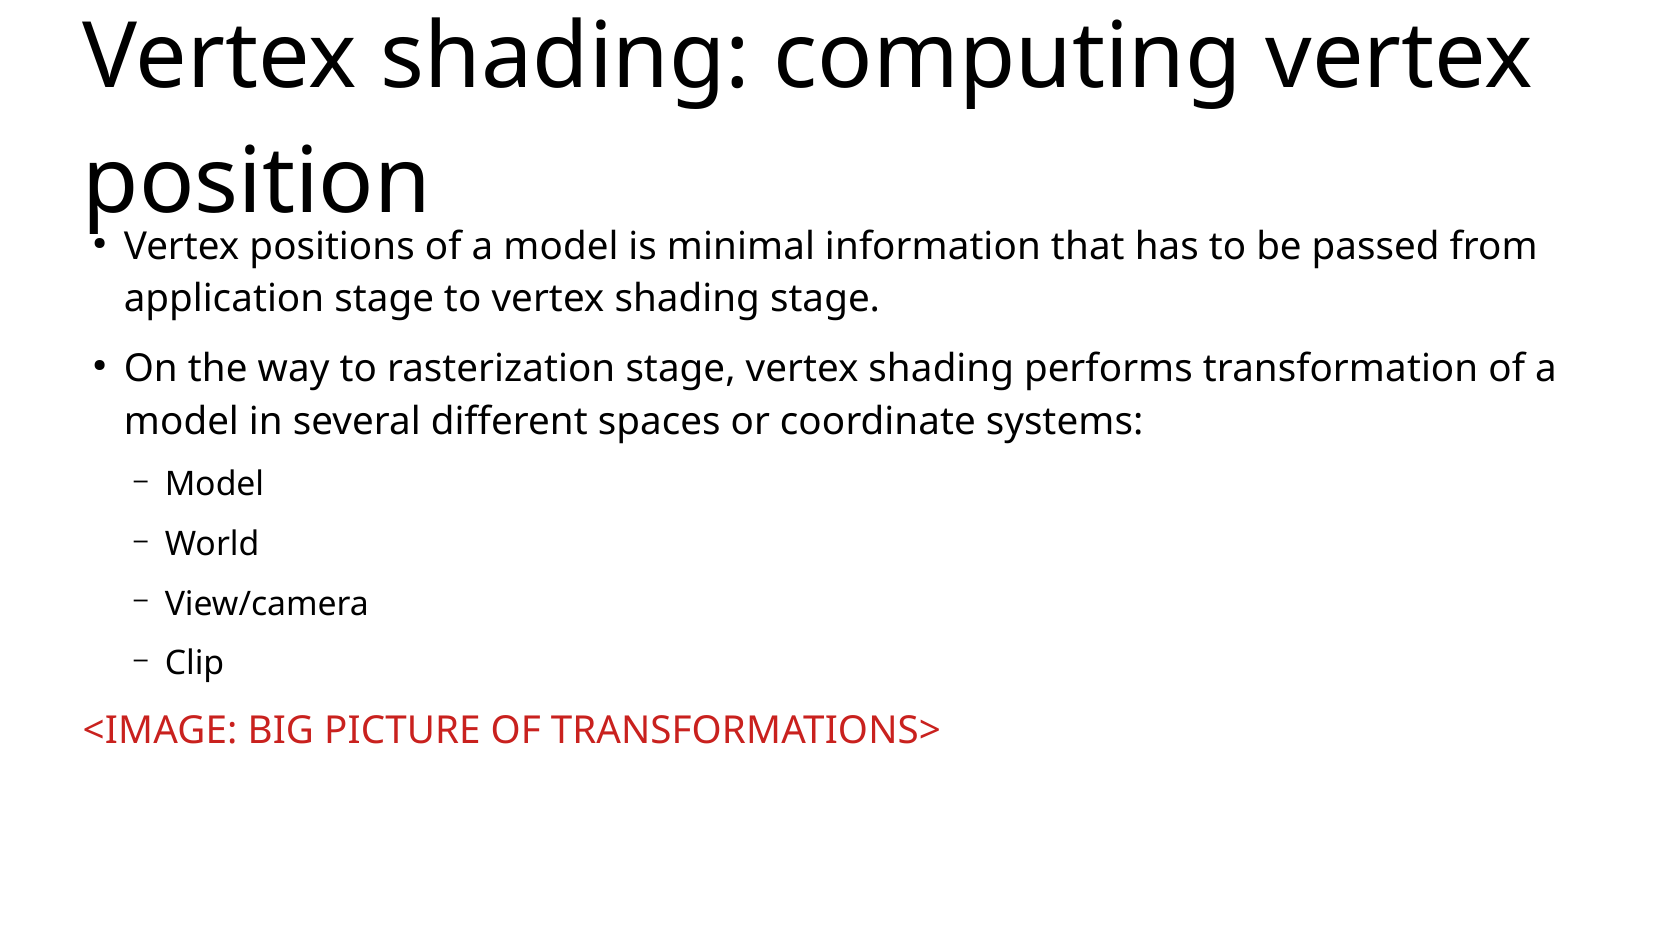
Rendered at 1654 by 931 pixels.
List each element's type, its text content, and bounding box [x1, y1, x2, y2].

title Vertex shading: computing vertex position [82, 37, 1571, 193]
list Vertex positions of a model is minimal information that has to be passed from application stage to vertex shading stage. On the way to rasterization stage, vertex shading performs transformation of a model in several different spaces or coordinate systems: Model World View/camera Clip <IMAGE: BIG PICTURE OF TRANSFORMATIONS> [82, 217, 1571, 758]
